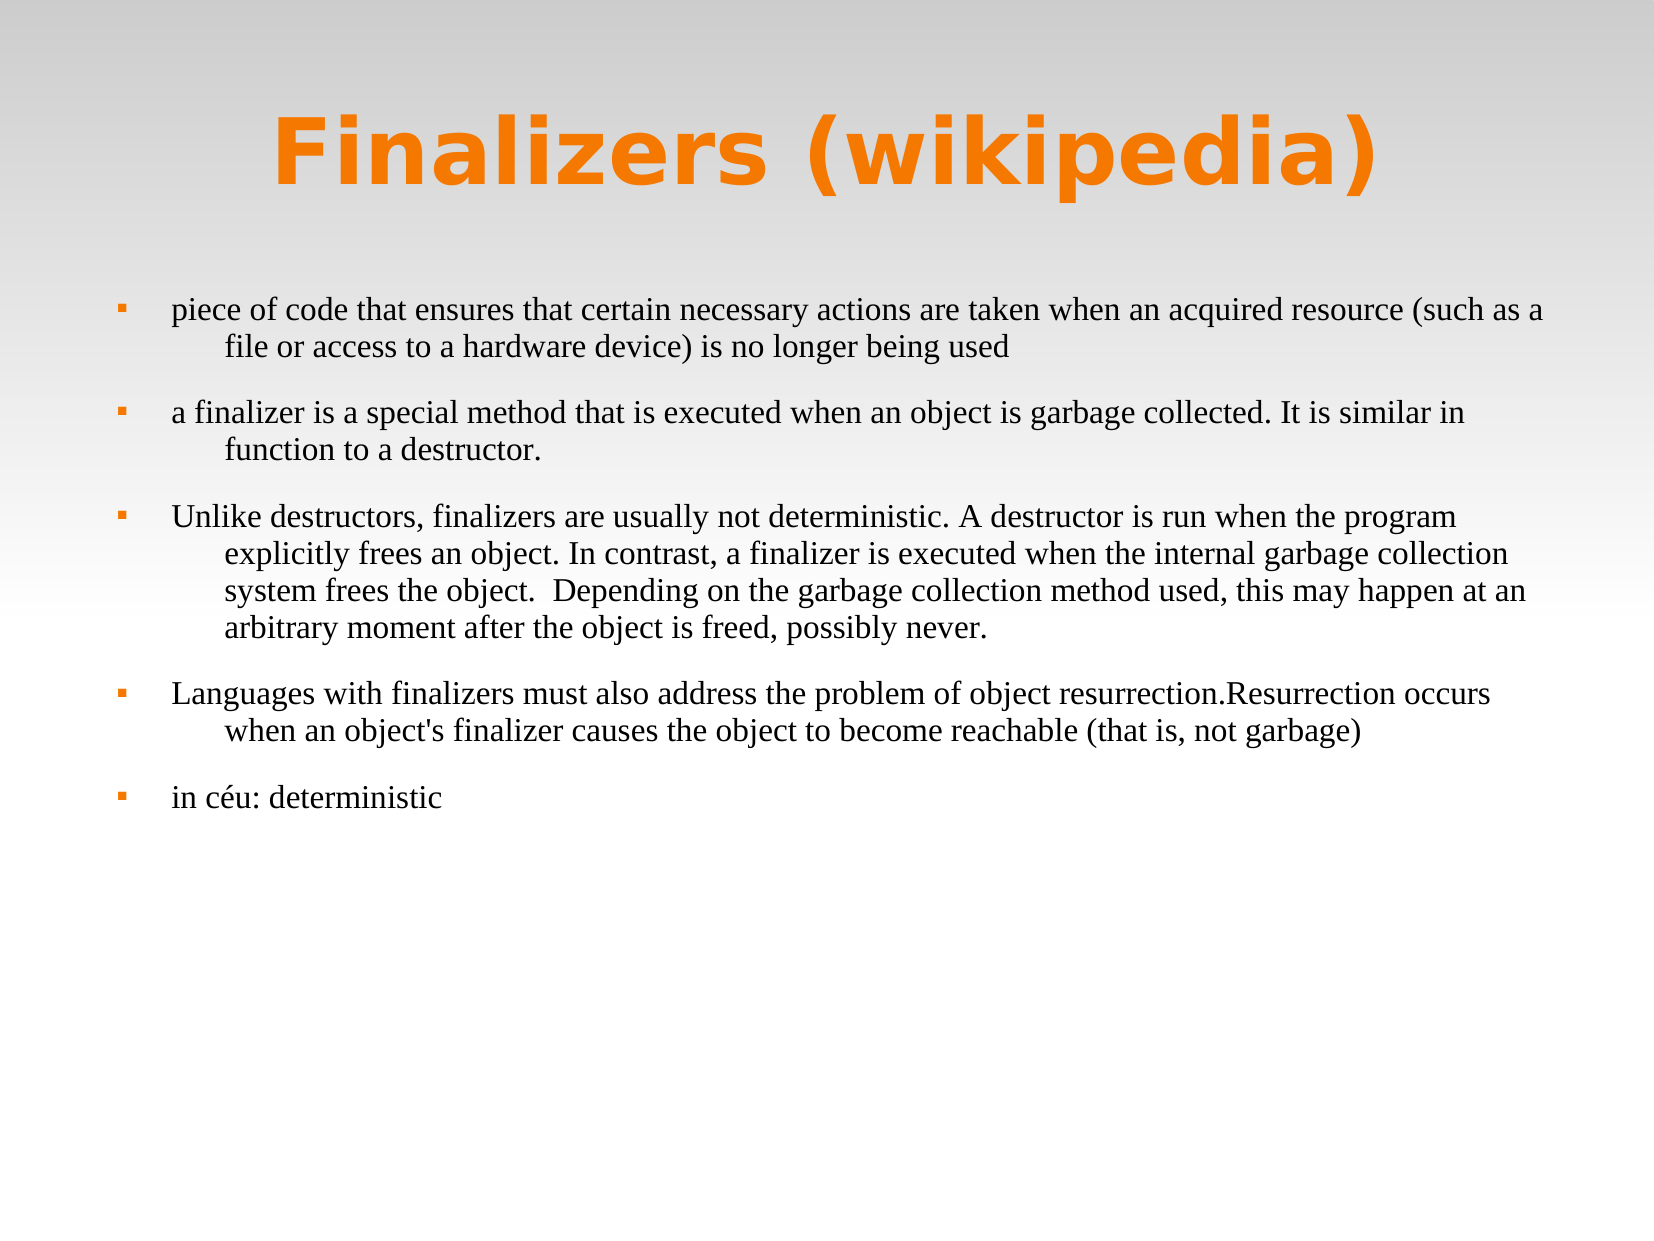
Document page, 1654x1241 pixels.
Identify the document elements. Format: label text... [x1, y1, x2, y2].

list piece of code that ensures that certain necessary actions are taken when an acquired resource (such as a file or access to a hardware device) is no longer being used a finalizer is a special method that is executed when an object is garbage collected. It is similar in function to a destructor. Unlike destructors, finalizers are usually not deterministic. A destructor is run when the program explicitly frees an object. In contrast, a finalizer is executed when the internal garbage collection system frees the object. Depending on the garbage collection method used, this may happen at an arbitrary moment after the object is freed, possibly never. Languages with finalizers must also address the problem of object resurrection.Resurrection occurs when an object's finalizer causes the object to become reachable (that is, not garbage) in céu: deterministic [82, 290, 1571, 1109]
title Finalizers (wikipedia) [82, 49, 1571, 257]
